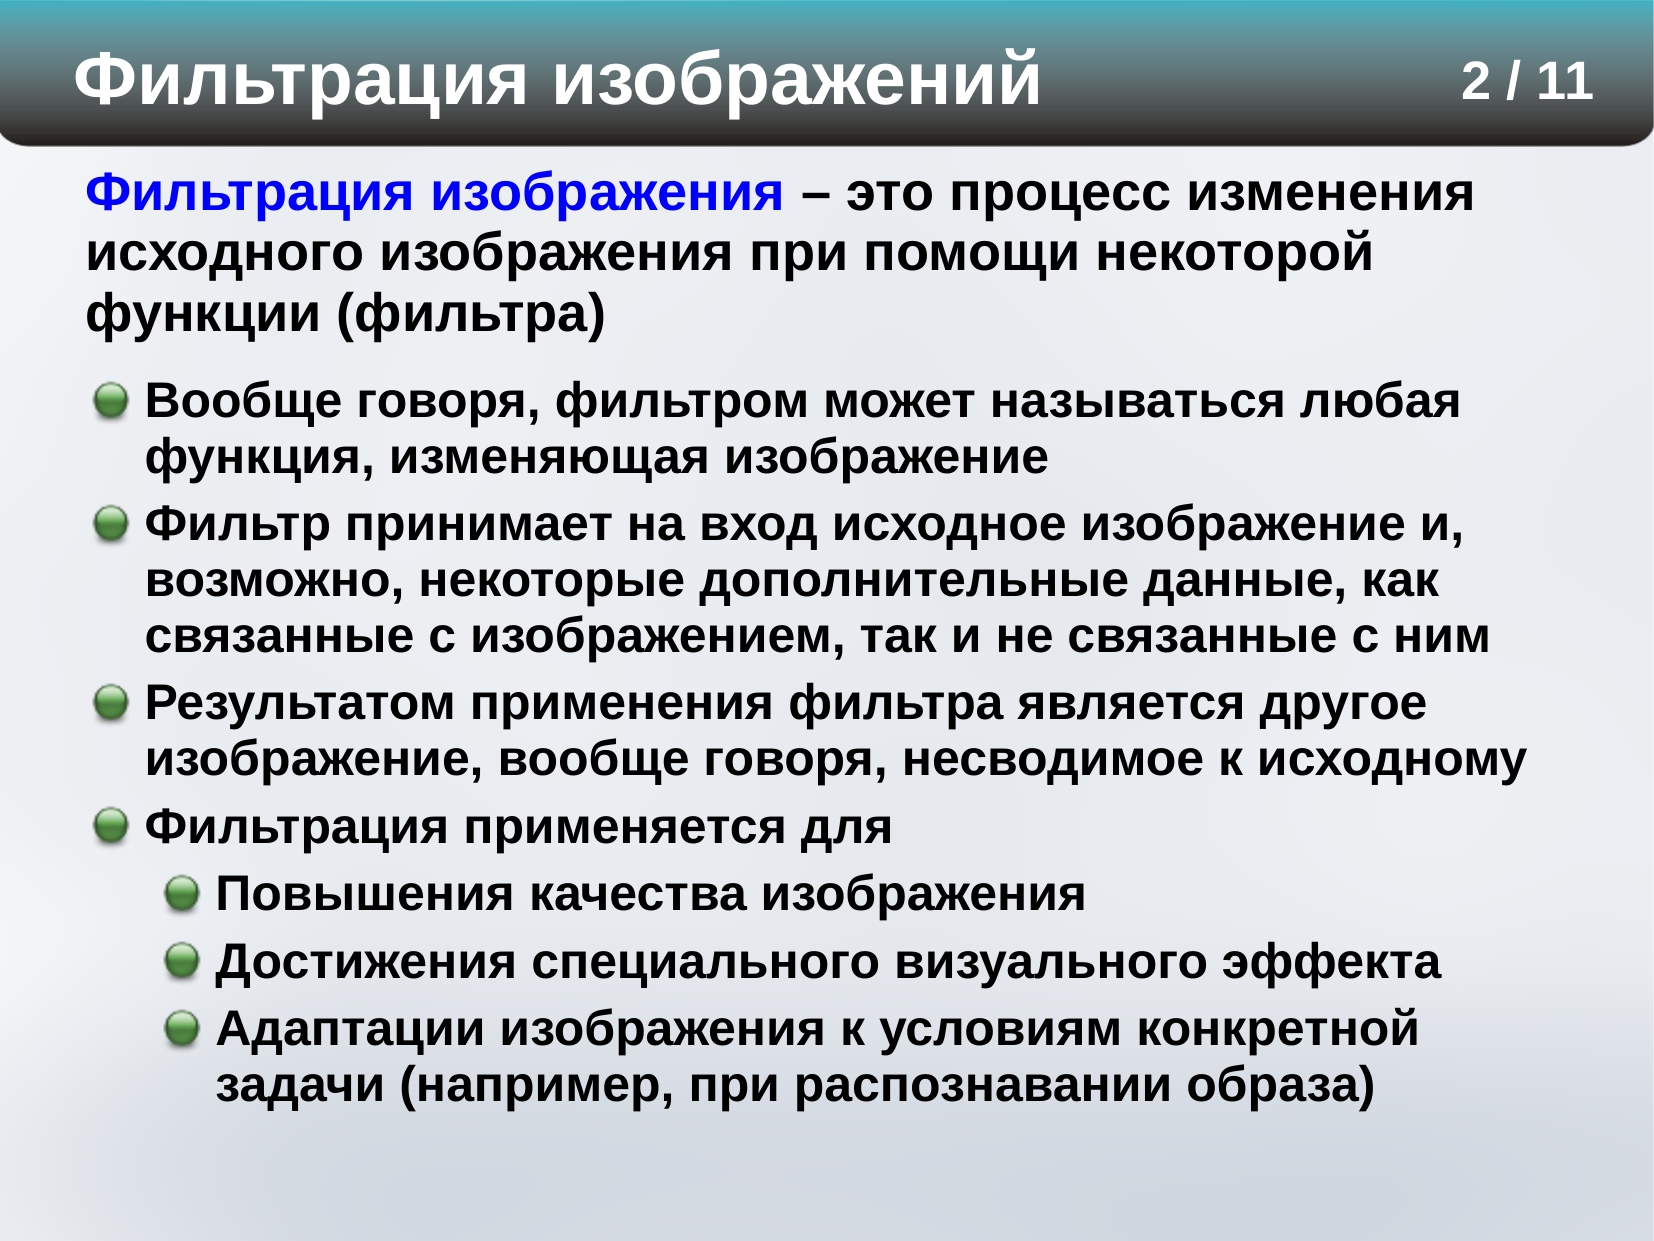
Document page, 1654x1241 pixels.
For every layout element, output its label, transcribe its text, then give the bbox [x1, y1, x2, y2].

picture [0, 0, 1654, 1241]
text_box <номер> / 11 [1446, 42, 1654, 179]
text_box Фильтрация изображения – это процесс изменения исходного изображения при помощи некоторой функции (фильтра) Вообще говоря, фильтром может называться любая функция, изменяющая изображение Фильтр принимает на вход исходное изображение и, возможно, некоторые дополнительные данные, как связанные с изображением, так и не связанные с ним Результатом применения фильтра является другое изображение, вообще говоря, несводимое к исходному Фильтрация применяется для Повышения качества изображения Достижения специального визуального эффекта Адаптации изображения к условиям конкретной задачи (например, при распознавании образа) [70, 153, 1595, 1120]
text_box Фильтрация изображений [59, 29, 1418, 129]
